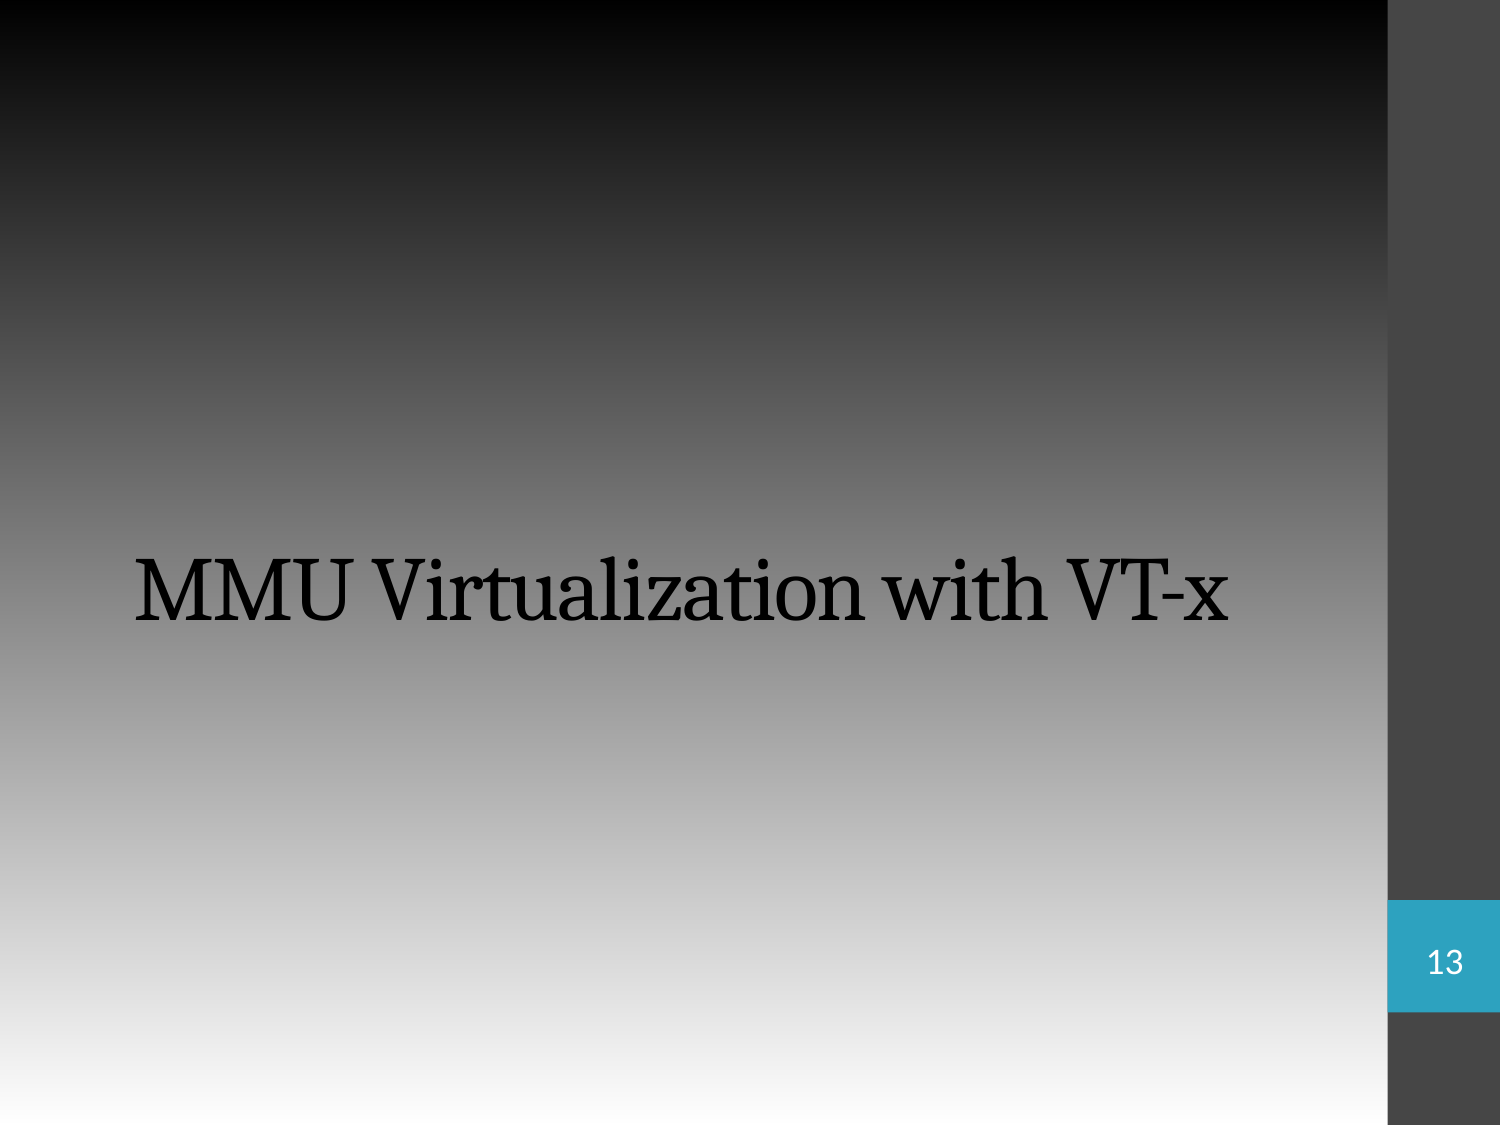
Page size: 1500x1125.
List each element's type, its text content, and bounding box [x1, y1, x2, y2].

title MMU Virtualization with VT-x [118, 520, 1375, 713]
slide_number <numéro> [1399, 926, 1490, 992]
